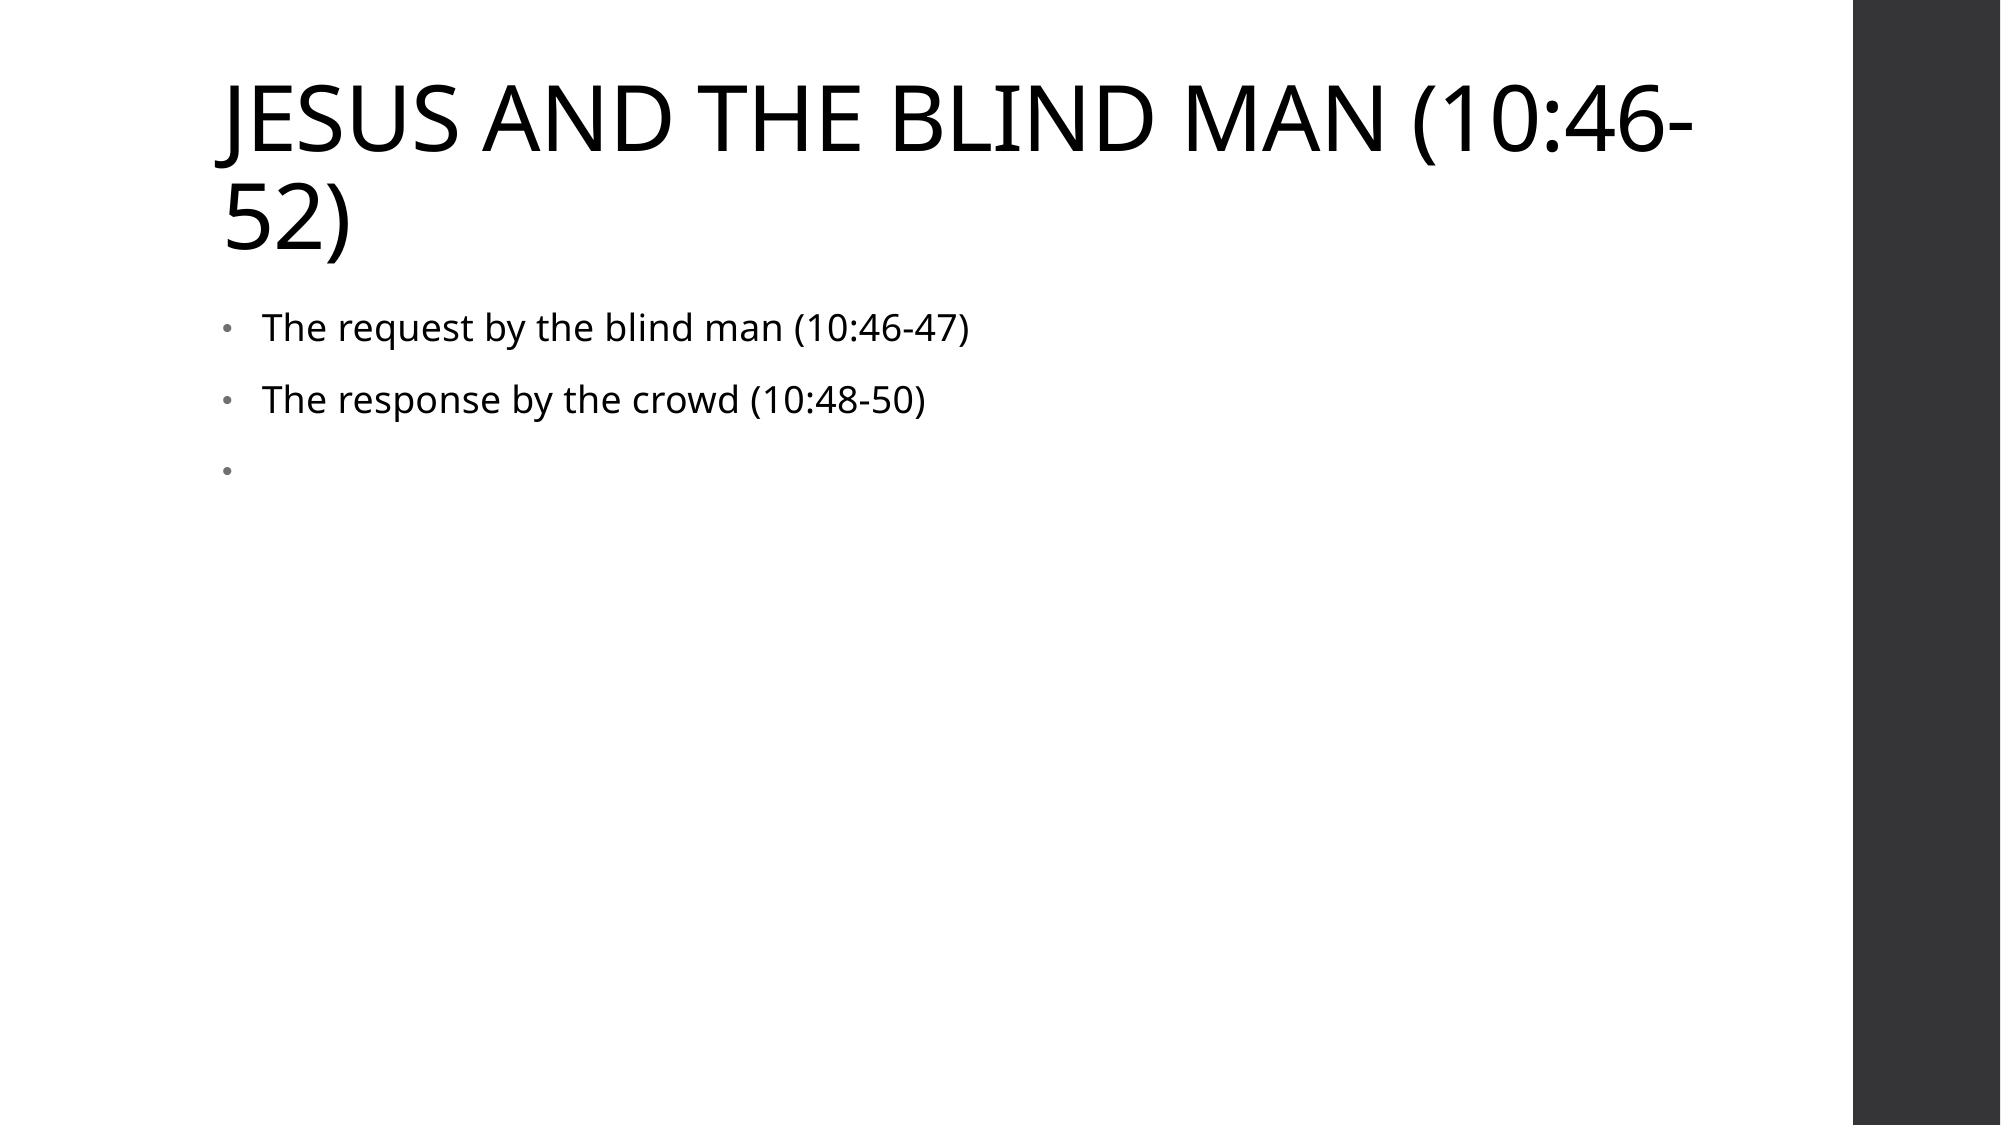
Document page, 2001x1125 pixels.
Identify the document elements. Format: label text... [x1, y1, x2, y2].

list The request by the blind man (10:46-47) The response by the crowd (10:48-50) [206, 299, 1617, 1014]
title JESUS AND THE BLIND MAN (10:46-52) [206, 60, 1797, 278]
